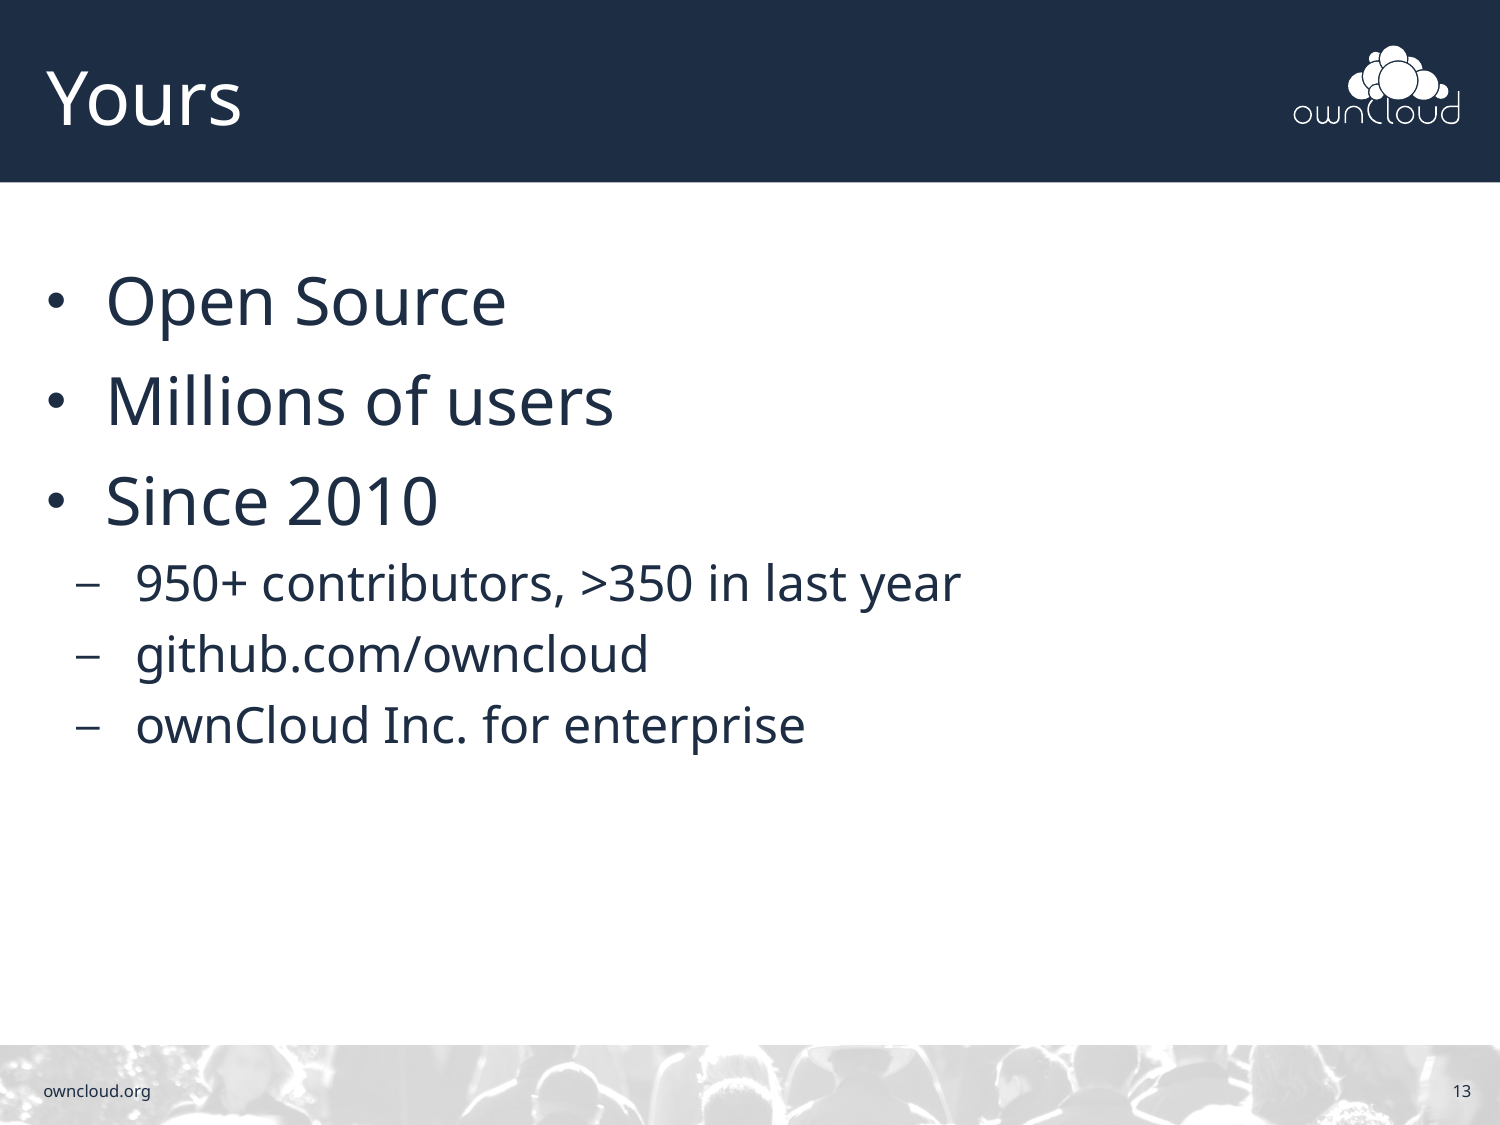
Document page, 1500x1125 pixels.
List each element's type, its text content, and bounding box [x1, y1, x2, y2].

list Open Source Millions of users Since 2010 950+ contributors, >350 in last year github.com/owncloud ownCloud Inc. for enterprise [46, 254, 1465, 1026]
picture [0, 1045, 1500, 1125]
title Yours [46, 5, 1258, 187]
